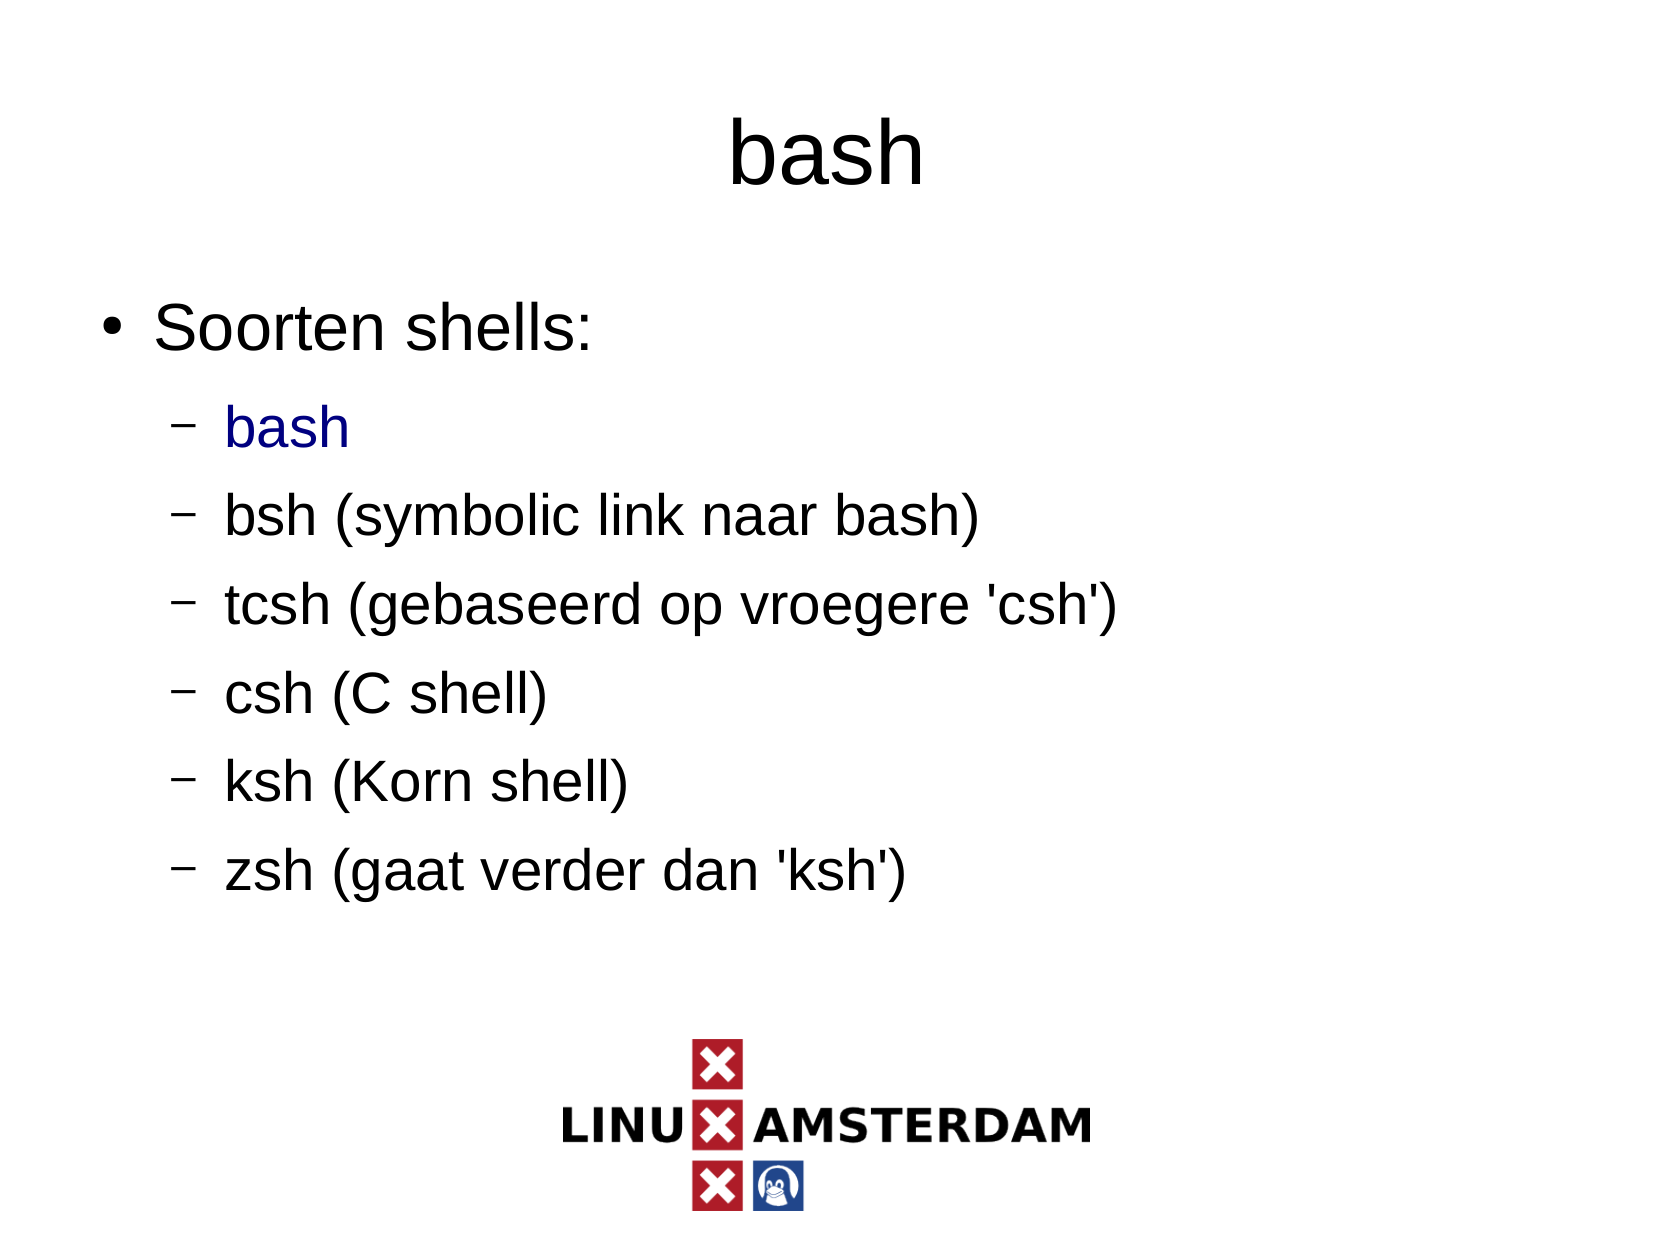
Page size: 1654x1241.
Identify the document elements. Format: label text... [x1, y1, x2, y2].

picture [563, 1039, 1090, 1211]
title bash [82, 49, 1571, 257]
list Soorten shells: bash bsh (symbolic link naar bash) tcsh (gebaseerd op vroegere 'csh') csh (C shell) ksh (Korn shell) zsh (gaat verder dan 'ksh') [82, 290, 1571, 1010]
